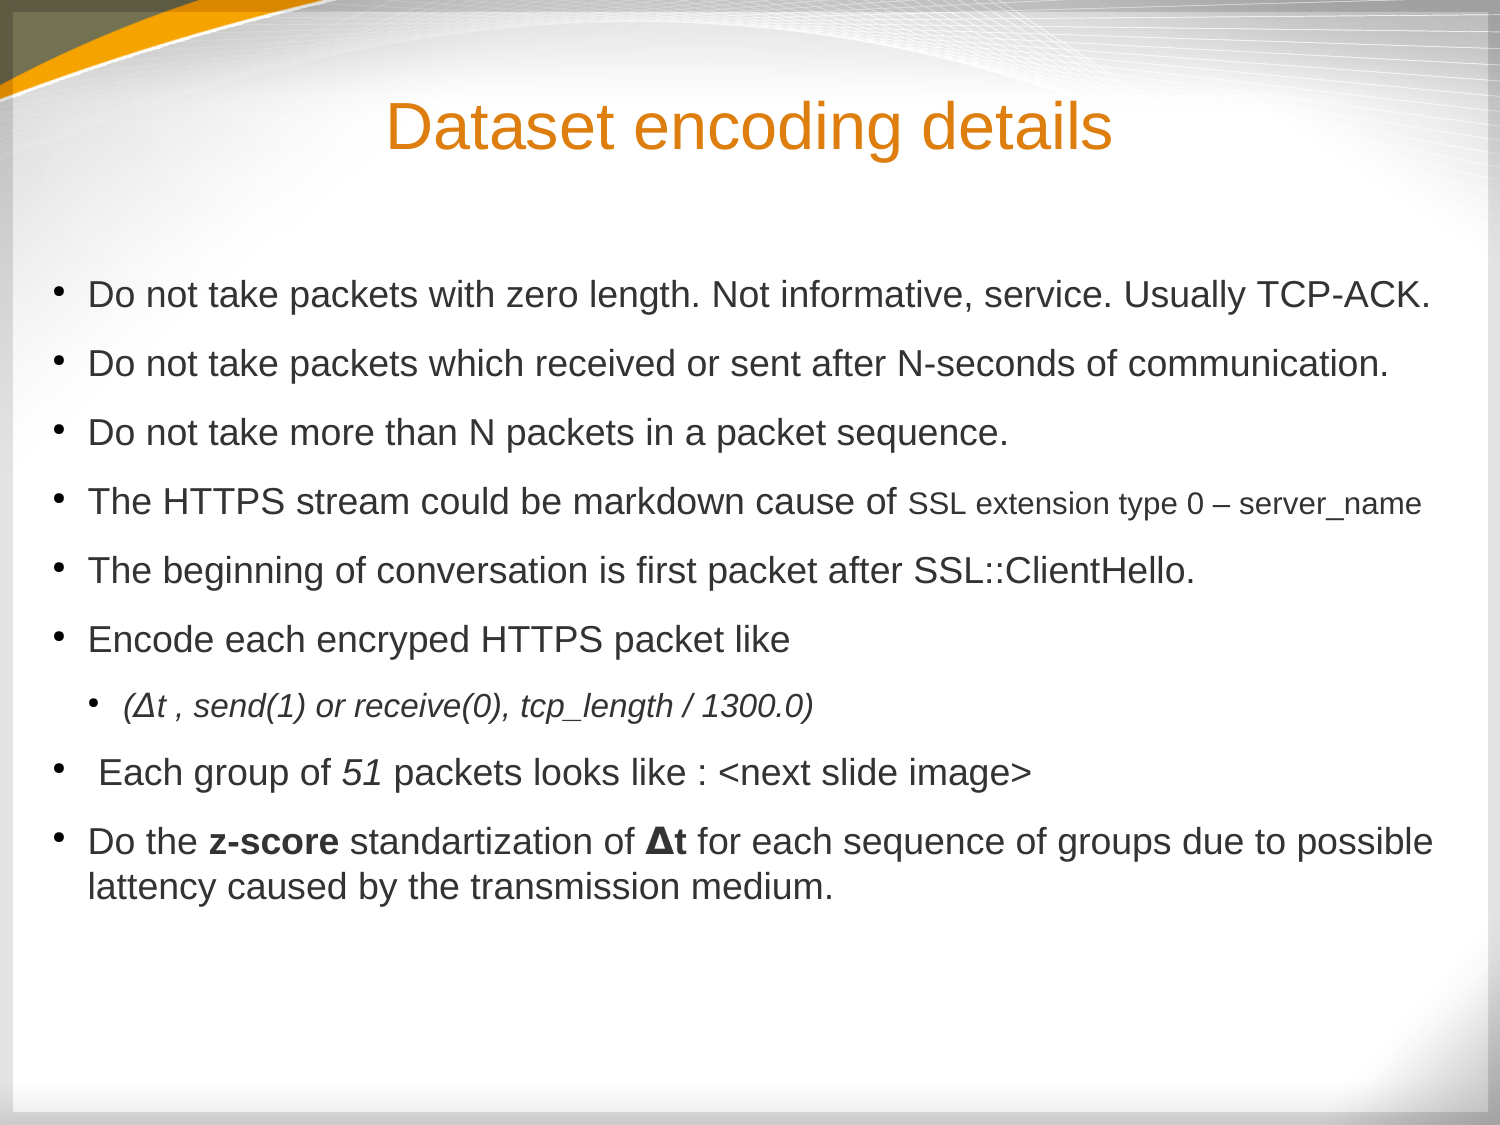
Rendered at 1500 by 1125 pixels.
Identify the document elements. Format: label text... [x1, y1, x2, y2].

picture [0, 0, 1500, 1125]
text_box Dataset encoding details [370, 74, 1130, 171]
text_box Do not take packets with zero length. Not informative, service. Usually TCP-ACK. Do not take packets which received or sent after N-seconds of communication. Do not take more than N packets in a packet sequence. The HTTPS stream could be markdown cause of SSL extension type 0 – server_name The beginning of conversation is first packet after SSL::ClientHello. Encode each encryped HTTPS packet like (Δt , send(1) or receive(0), tcp_length / 1300.0) Each group of 51 packets looks like : <next slide image> Do the z-score standartization of Δt for each sequence of groups due to possible lattency caused by the transmission medium. [37, 262, 1471, 1053]
